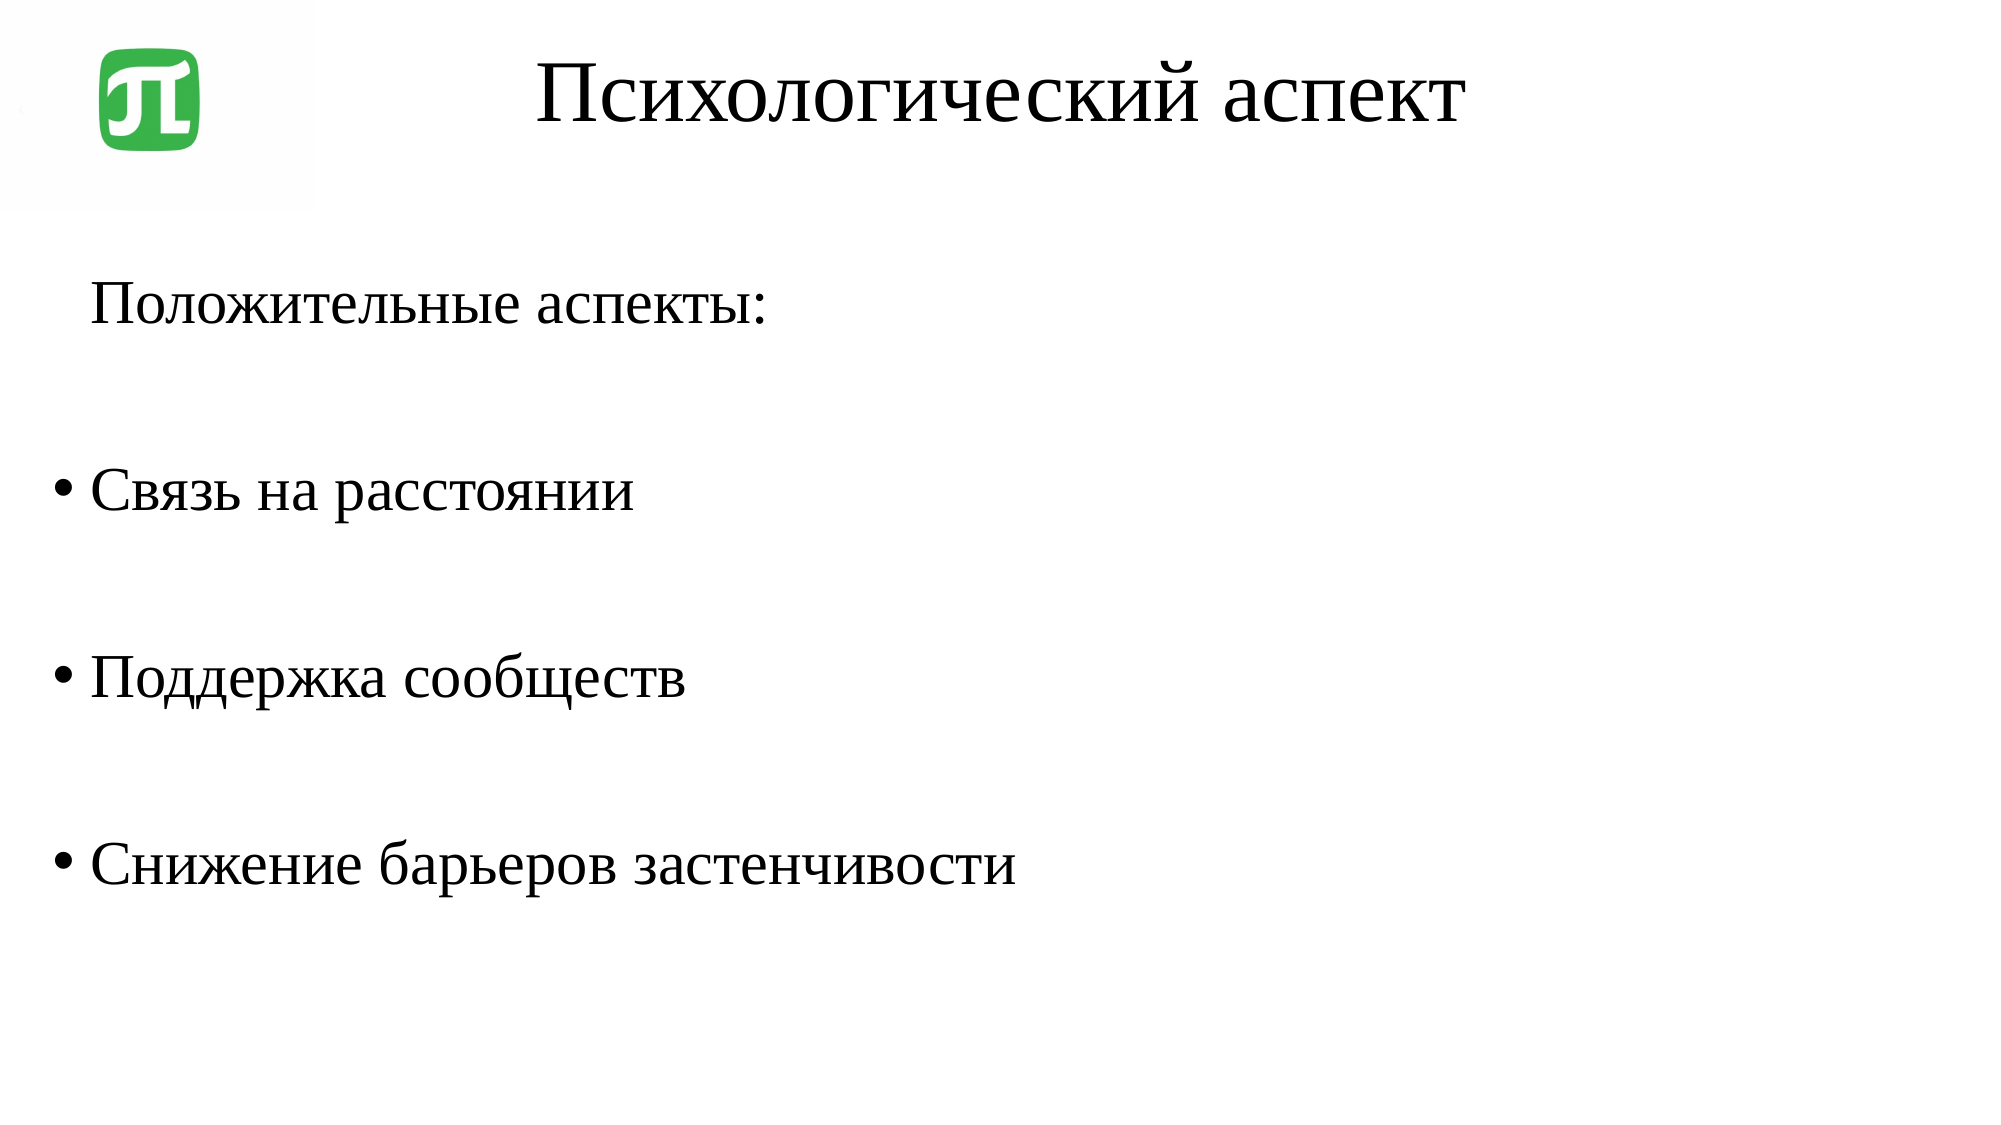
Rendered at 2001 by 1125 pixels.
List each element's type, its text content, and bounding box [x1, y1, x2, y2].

title Психологический аспект [150, 37, 1876, 255]
picture [0, 0, 315, 211]
list Положительные аспекты: Связь на расстоянии Поддержка сообществ Снижение барьеров застенчивости [37, 262, 1951, 977]
